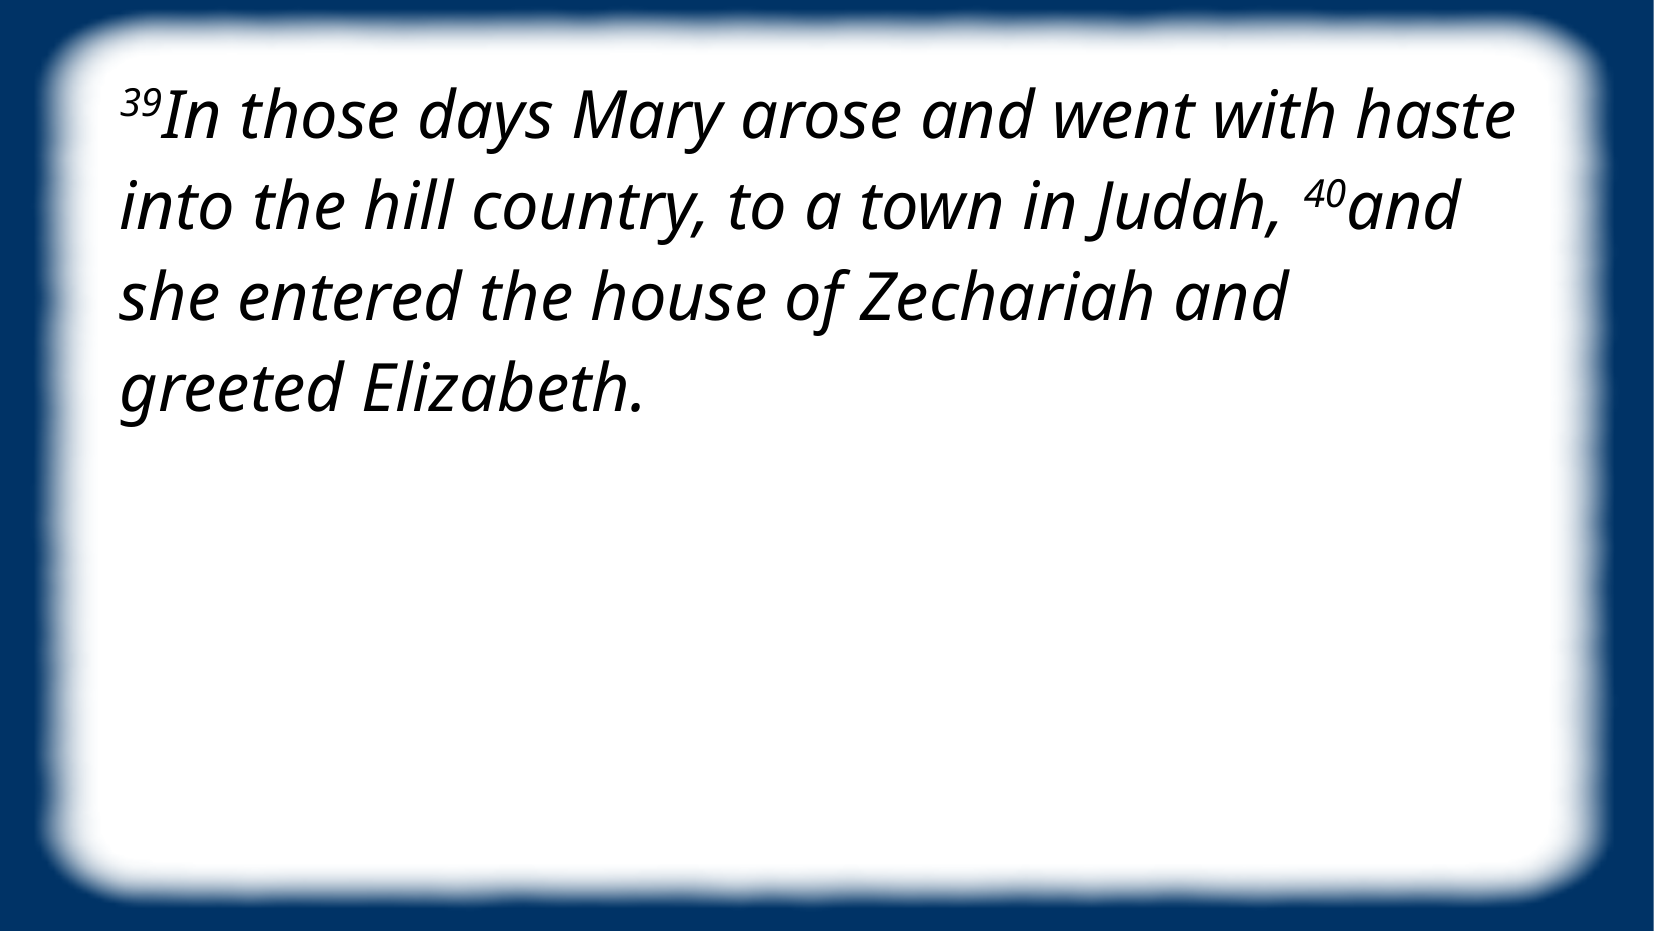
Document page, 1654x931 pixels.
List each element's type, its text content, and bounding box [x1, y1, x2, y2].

text_box 39In those days Mary arose and went with haste into the hill country, to a town in Judah, 40and she entered the house of Zechariah and greeted Elizabeth. [105, 60, 1546, 430]
picture [0, 0, 1654, 931]
